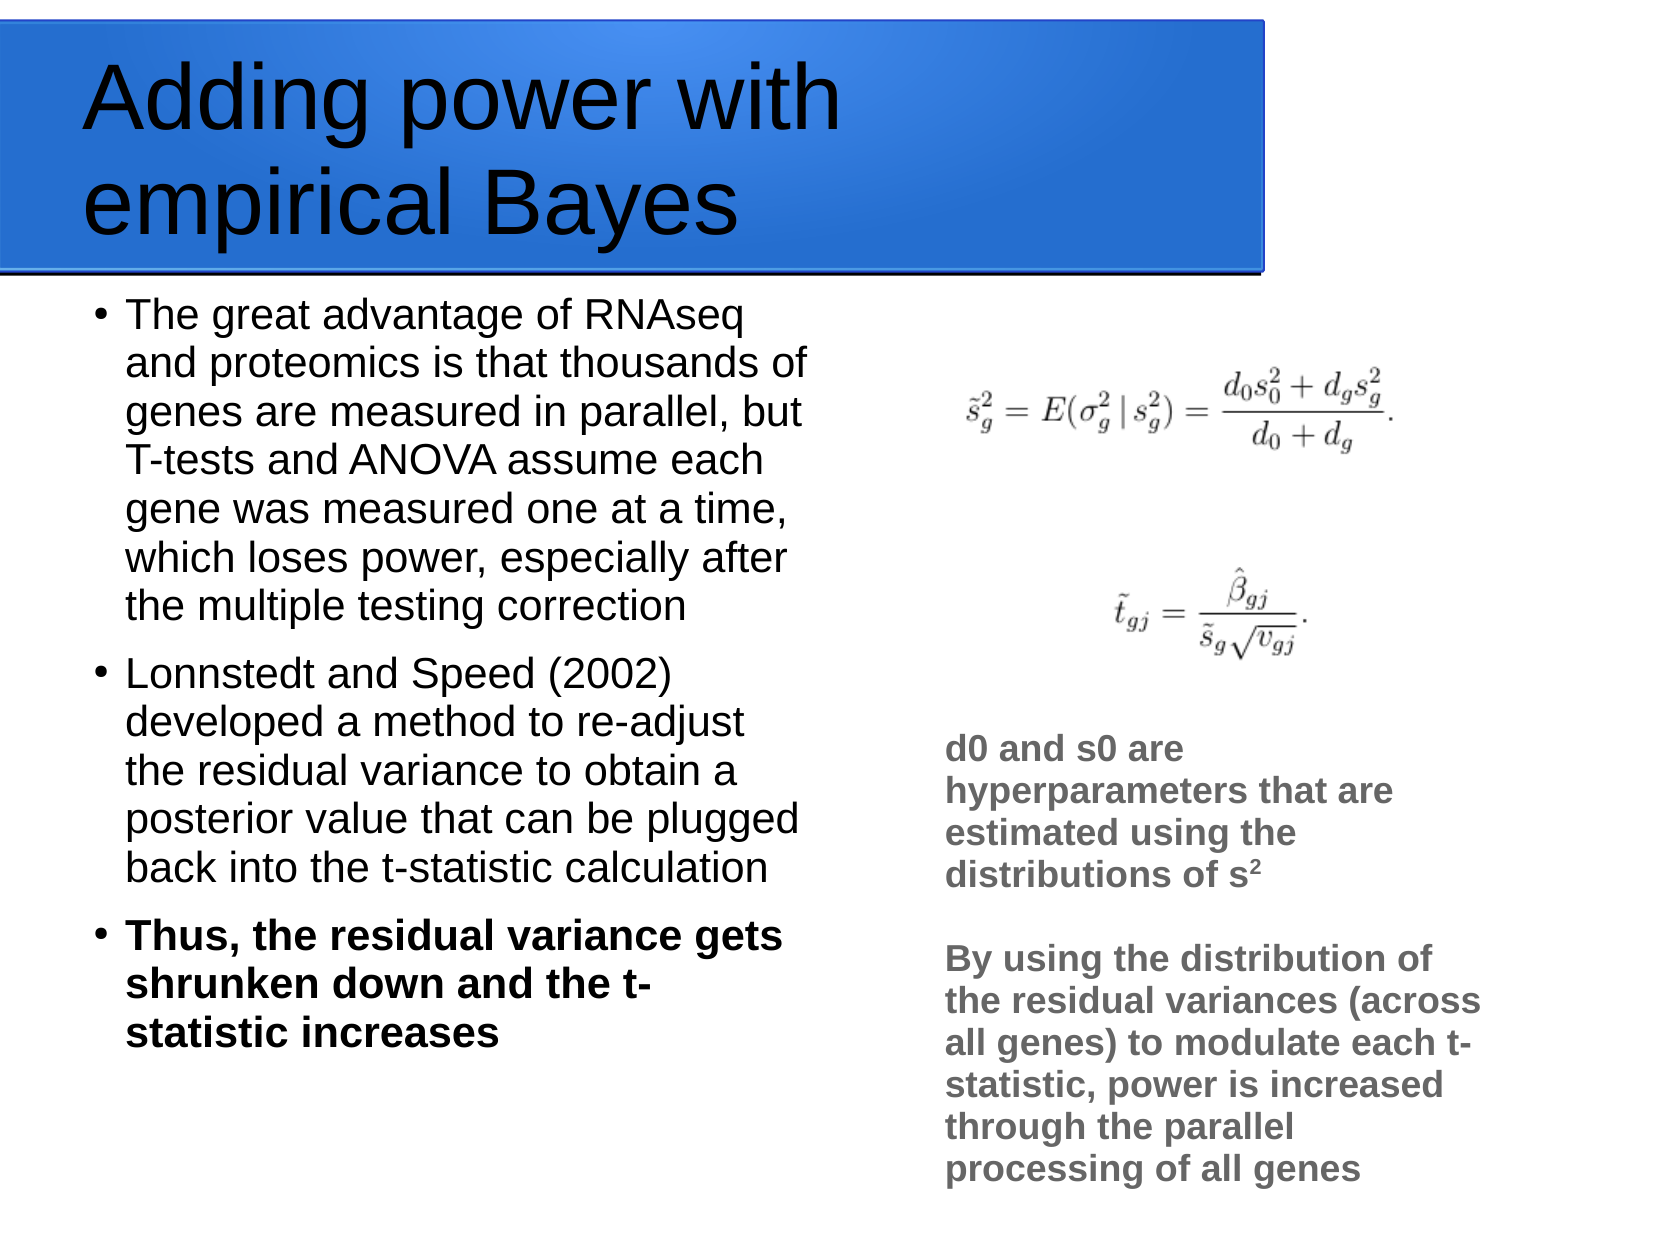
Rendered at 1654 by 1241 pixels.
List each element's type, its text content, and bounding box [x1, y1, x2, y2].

title Adding power with empirical Bayes [82, 45, 1235, 255]
text_box d0 and s0 are hyperparameters that are estimated using the distributions of s2 By using the distribution of the residual variances (across all genes) to modulate each t-statistic, power is increased through the parallel processing of all genes [930, 720, 1498, 1200]
list The great advantage of RNAseq and proteomics is that thousands of genes are measured in parallel, but T-tests and ANOVA assume each gene was measured one at a time, which loses power, especially after the multiple testing correction Lonnstedt and Speed (2002) developed a method to re-adjust the residual variance to obtain a posterior value that can be plugged back into the t-statistic calculation Thus, the residual variance gets shrunken down and the t-statistic increases [82, 290, 809, 1111]
picture [945, 356, 1413, 470]
picture [1080, 555, 1352, 695]
